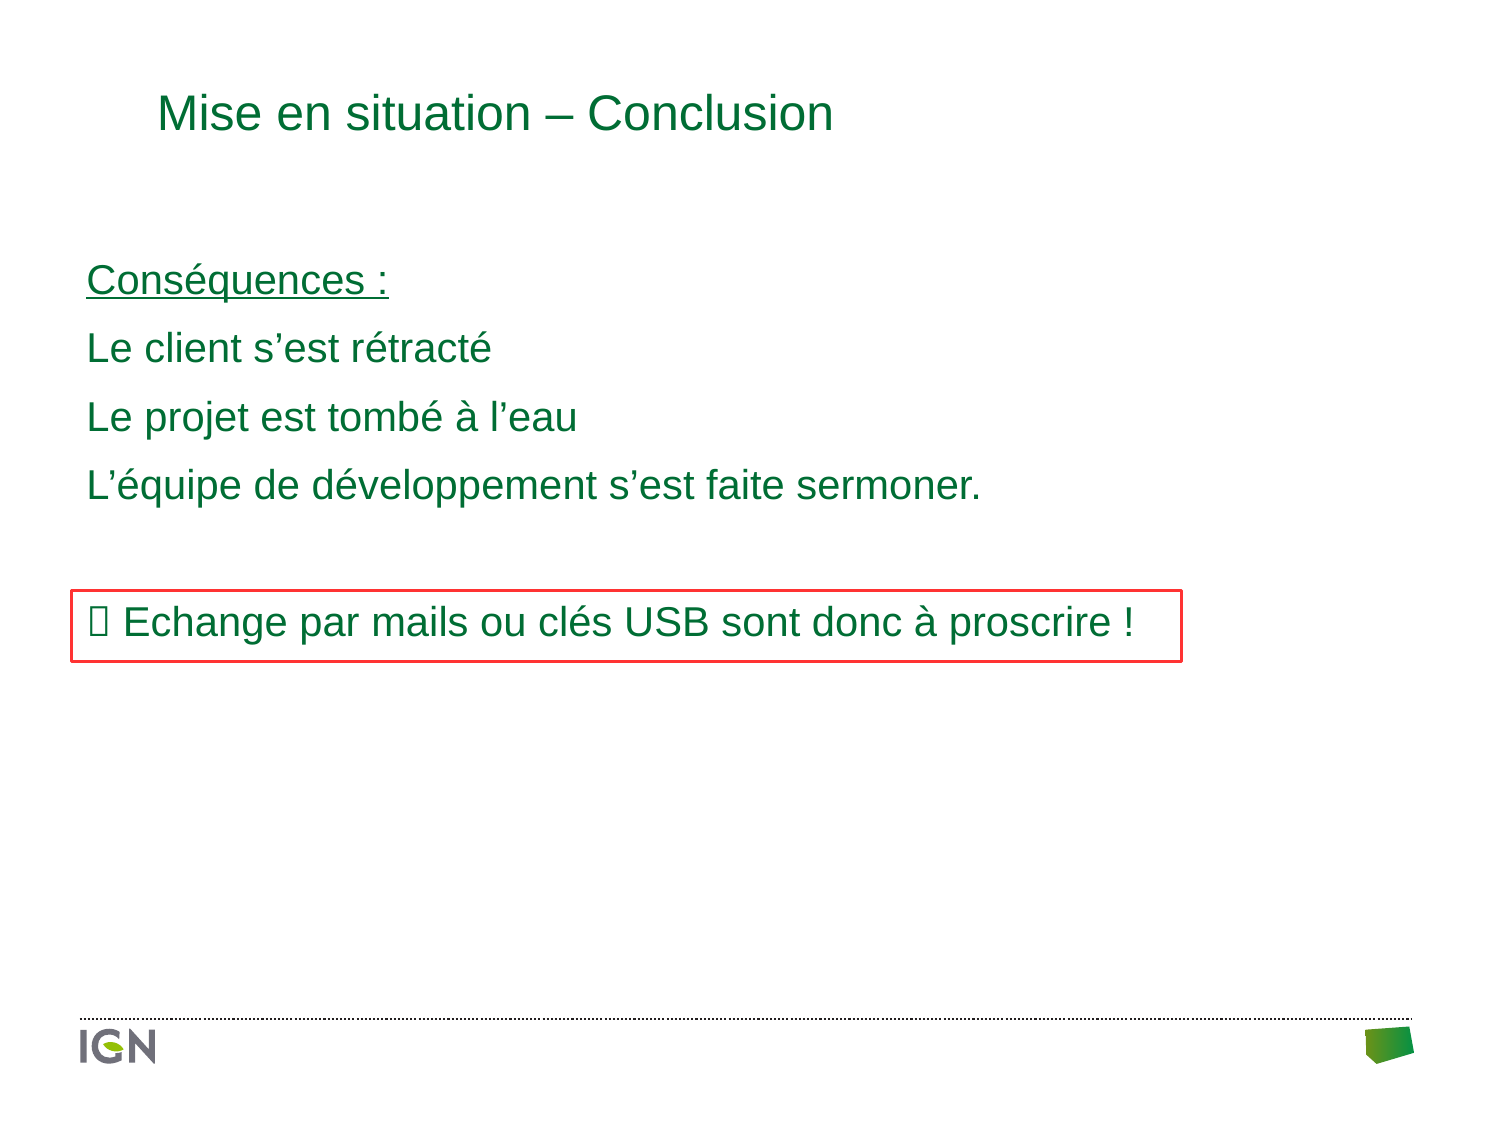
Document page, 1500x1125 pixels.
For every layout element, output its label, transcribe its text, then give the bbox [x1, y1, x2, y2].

title Mise en situation – Conclusion [142, 81, 1340, 141]
list Conséquences : Le client s’est rétracté Le projet est tombé à l’eau L’équipe de développement s’est faite sermoner.  Echange par mails ou clés USB sont donc à proscrire ! [71, 252, 1272, 1002]
list Conséquences : Le client s’est rétracté Le projet est tombé à l’eau L’équipe de développement s’est faite sermoner.  Echange par mails ou clés USB sont donc à proscrire ! [73, 592, 1180, 660]
